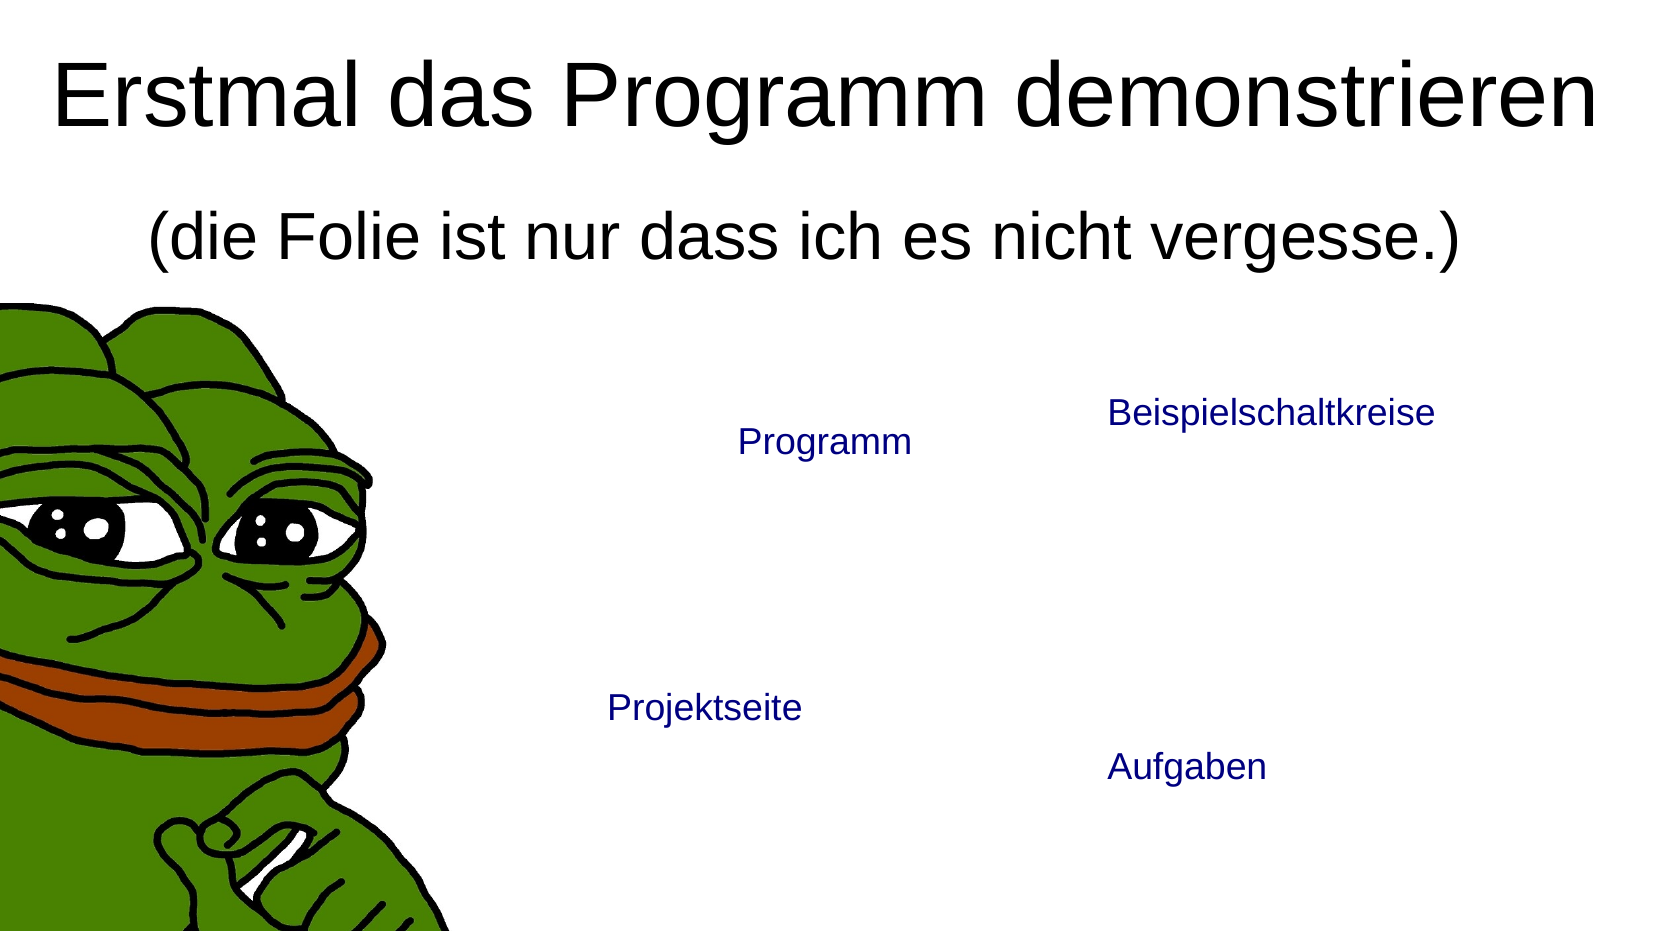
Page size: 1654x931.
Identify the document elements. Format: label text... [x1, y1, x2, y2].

picture [0, 303, 495, 931]
list (die Folie ist nur dass ich es nicht vergesse.) [76, 198, 1565, 739]
text_box Programm [723, 413, 1004, 484]
text_box Projektseite [592, 679, 916, 750]
text_box Aufgaben [1092, 738, 1485, 809]
title Erstmal das Programm demonstrieren [29, 12, 1625, 178]
text_box Beispielschaltkreise [1092, 383, 1616, 454]
